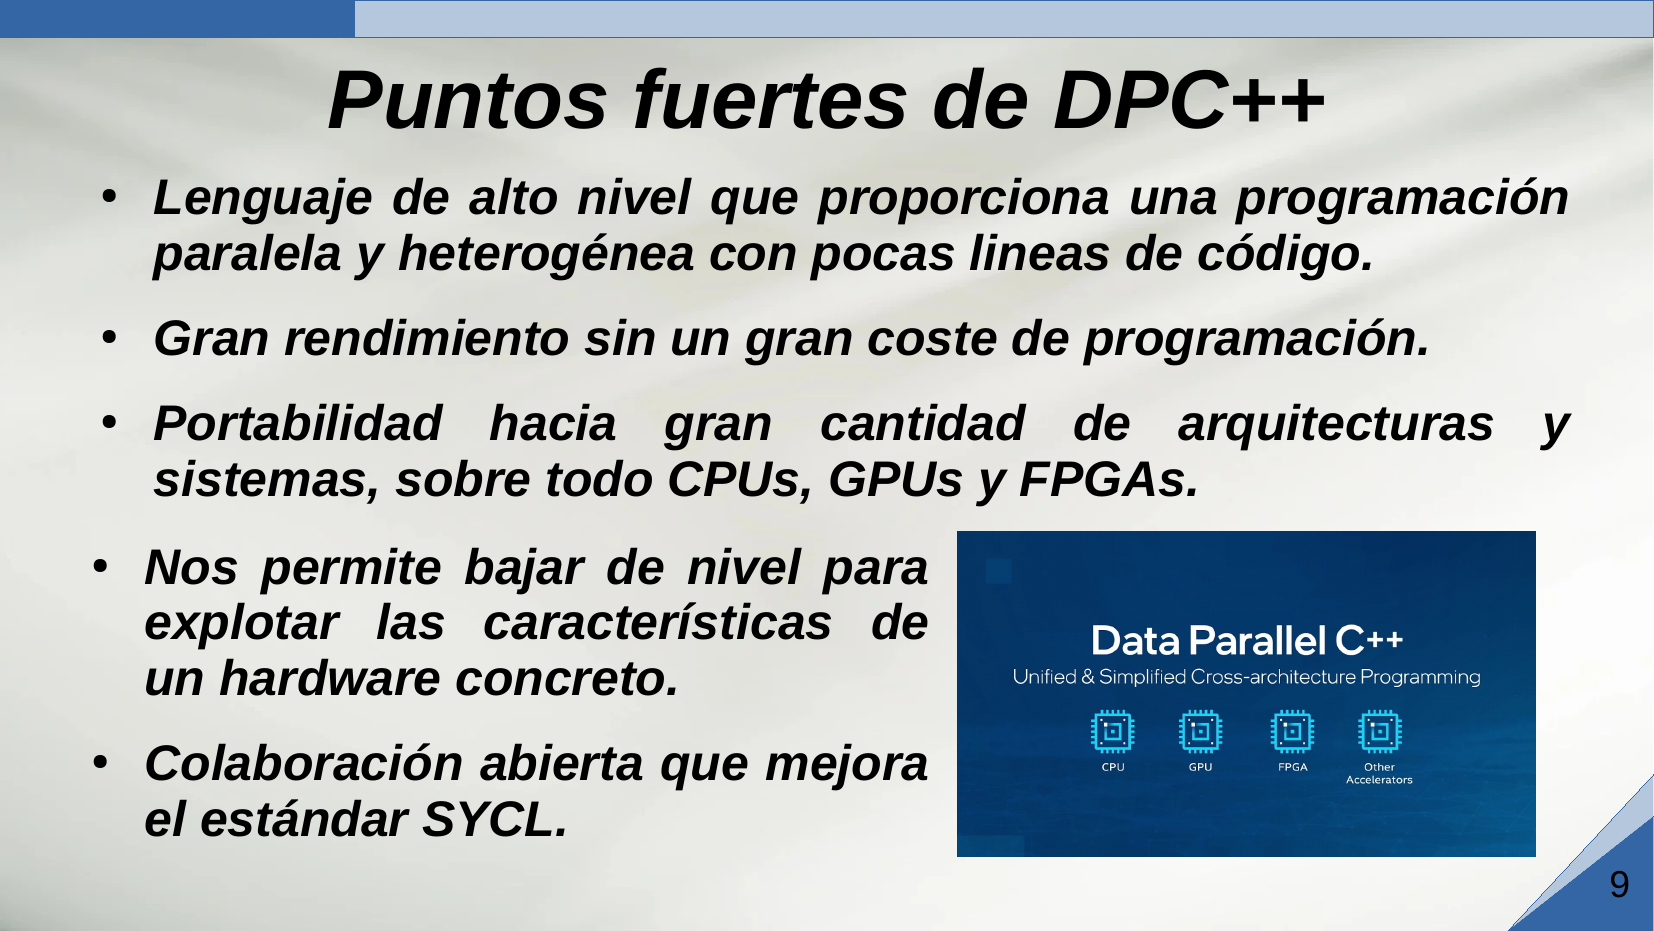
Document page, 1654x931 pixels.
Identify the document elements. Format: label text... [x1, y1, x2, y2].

list Lenguaje de alto nivel que proporciona una programación paralela y heterogénea con pocas lineas de código. Gran rendimiento sin un gran coste de programación. Portabilidad hacia gran cantidad de arquitecturas y sistemas, sobre todo CPUs, GPUs y FPGAs. [82, 178, 1571, 562]
text_box Nos permite bajar de nivel para explotar las características de un hardware concreto. Colaboración abierta que mejora el estándar SYCL. [59, 531, 945, 911]
text_box [0, 0, 1654, 38]
text_box <número> [1594, 856, 1654, 927]
text_box [1507, 773, 1654, 931]
title Puntos fuertes de DPC++ [82, 21, 1571, 178]
picture [0, 38, 1654, 931]
